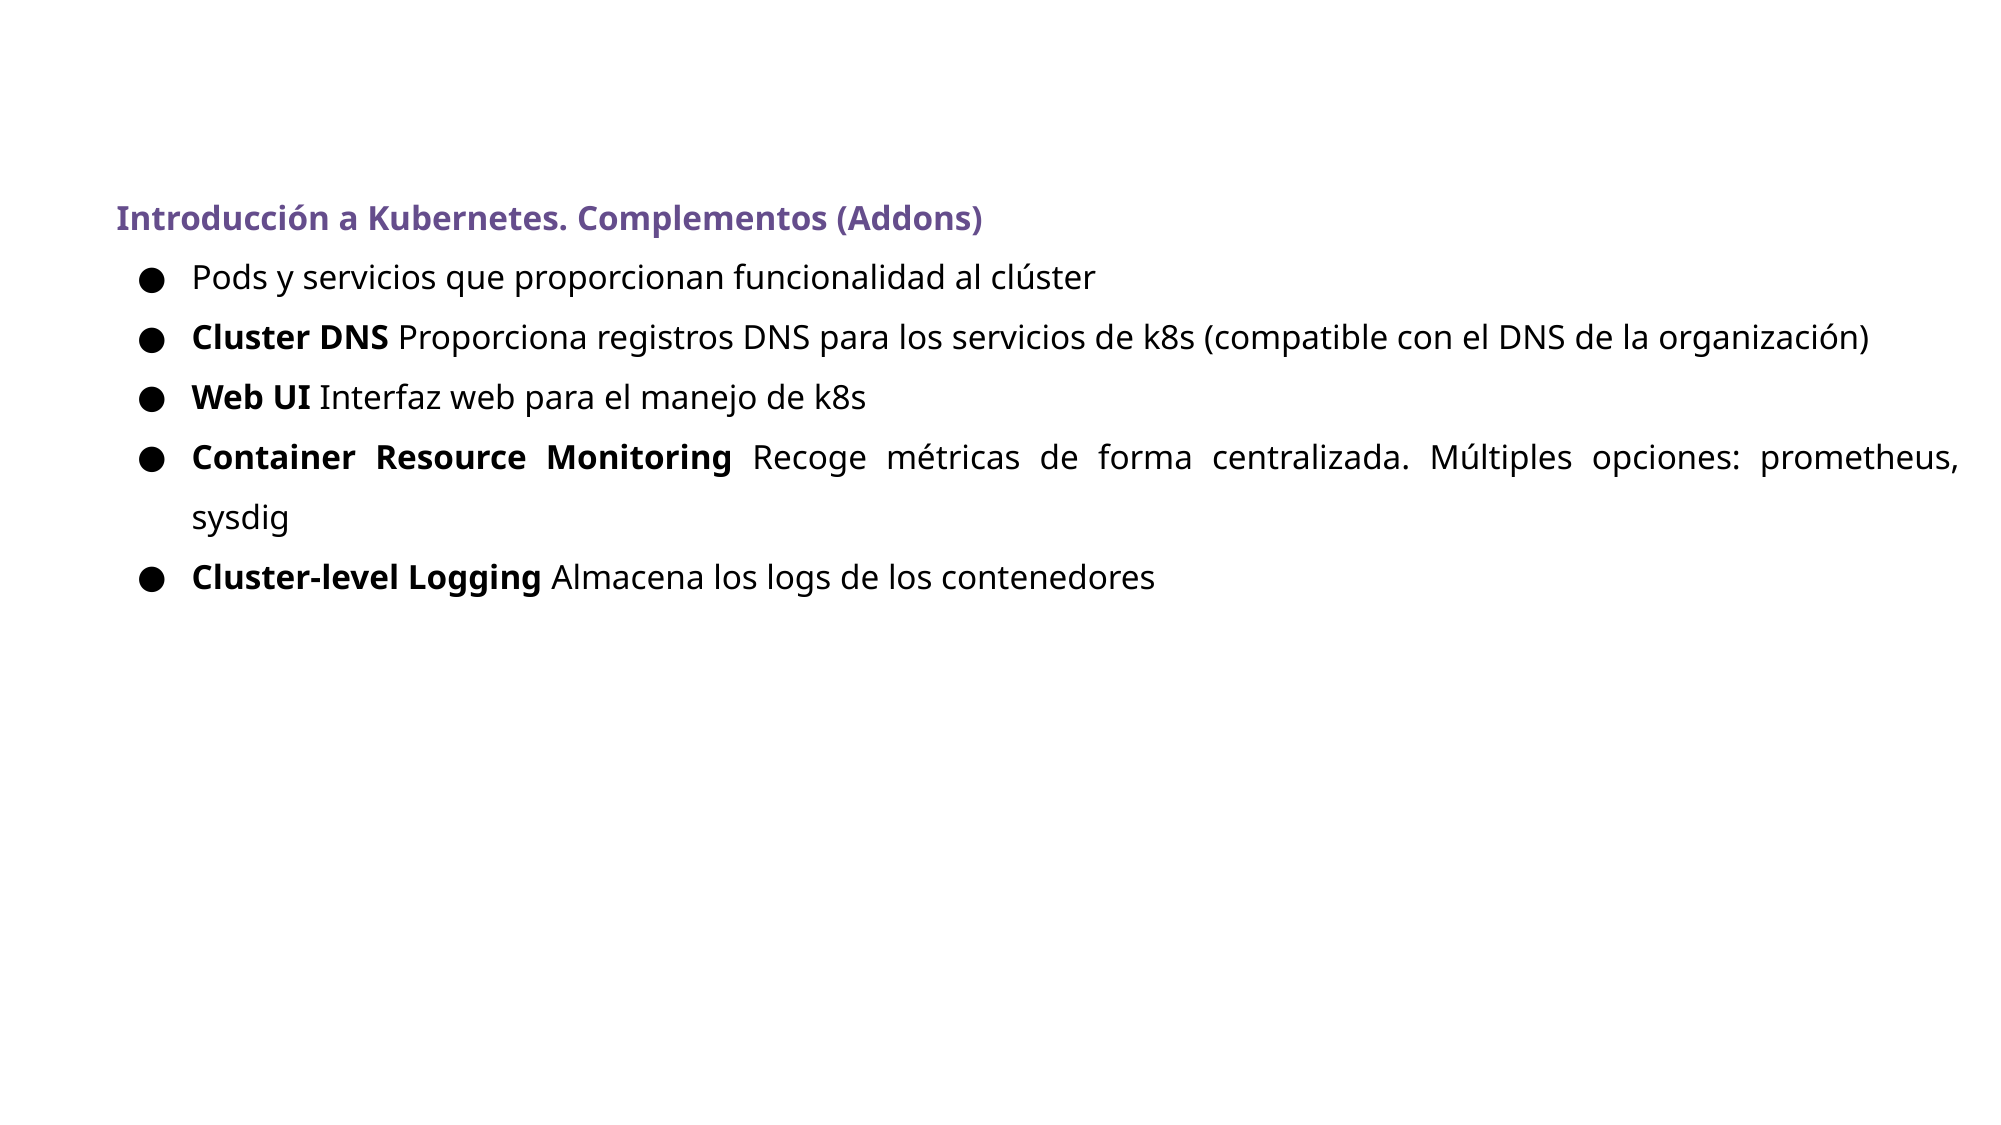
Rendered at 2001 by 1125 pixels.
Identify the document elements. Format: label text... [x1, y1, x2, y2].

text_box Introducción a Kubernetes. Complementos (Addons) Pods y servicios que proporcionan funcionalidad al clúster Cluster DNS Proporciona registros DNS para los servicios de k8s (compatible con el DNS de la organización) Web UI Interfaz web para el manejo de k8s Container Resource Monitoring Recoge métricas de forma centralizada. Múltiples opciones: prometheus, sysdig Cluster-level Logging Almacena los logs de los contenedores [101, 169, 1977, 382]
